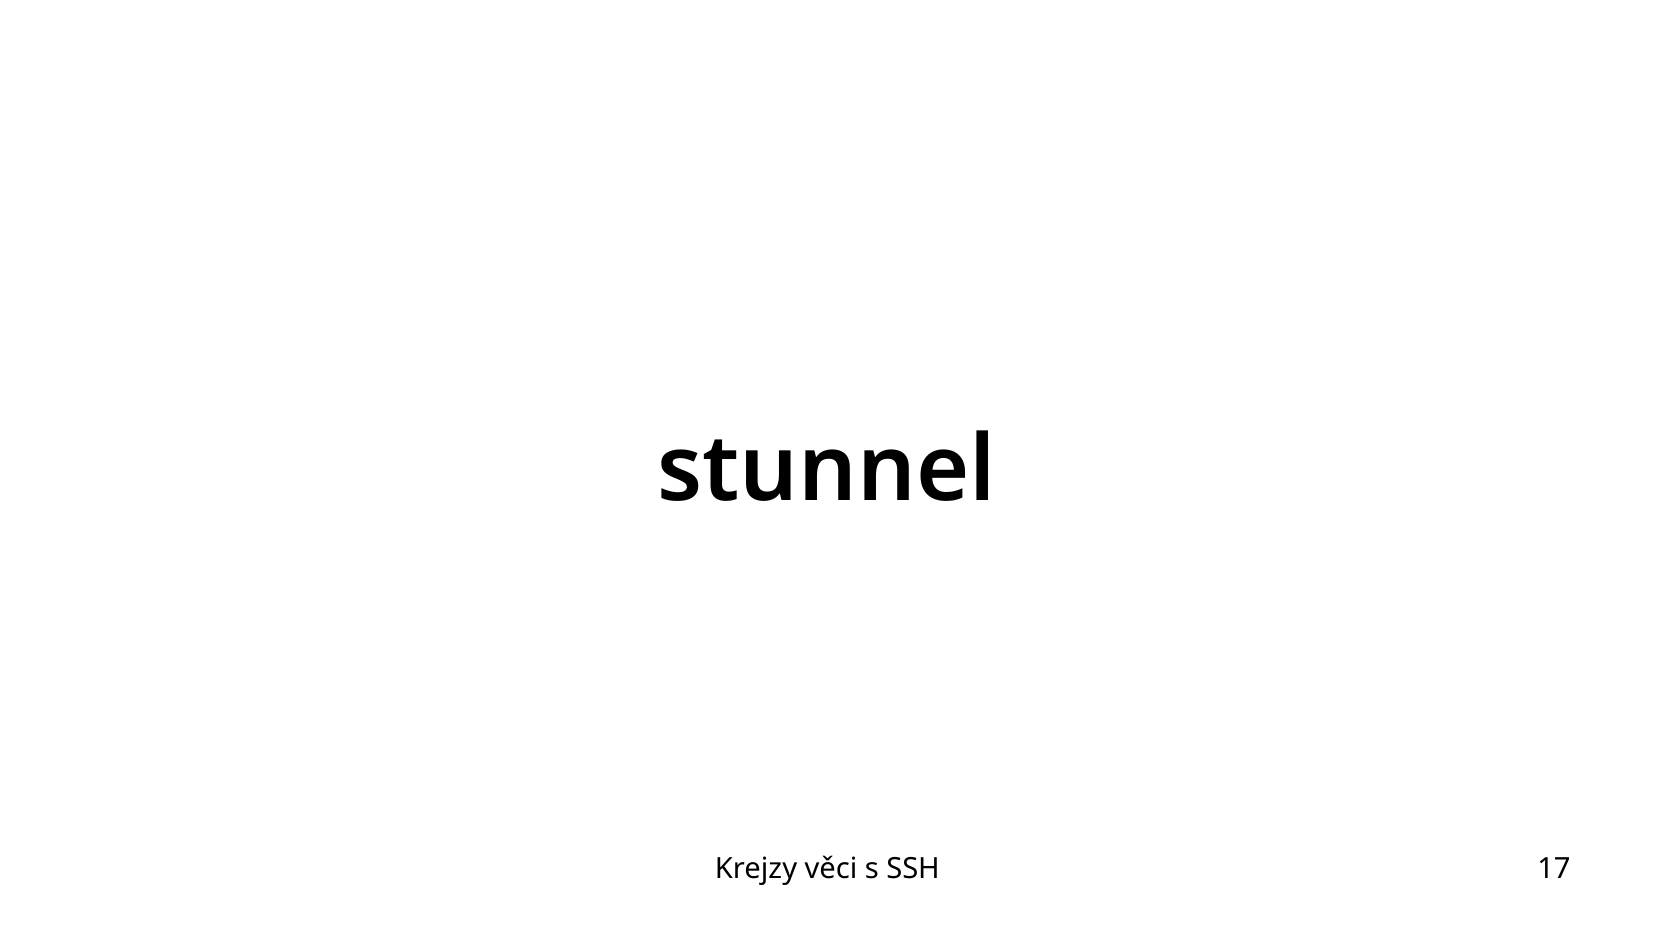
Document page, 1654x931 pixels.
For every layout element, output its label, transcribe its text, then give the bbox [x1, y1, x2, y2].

title stunnel [82, 387, 1571, 543]
